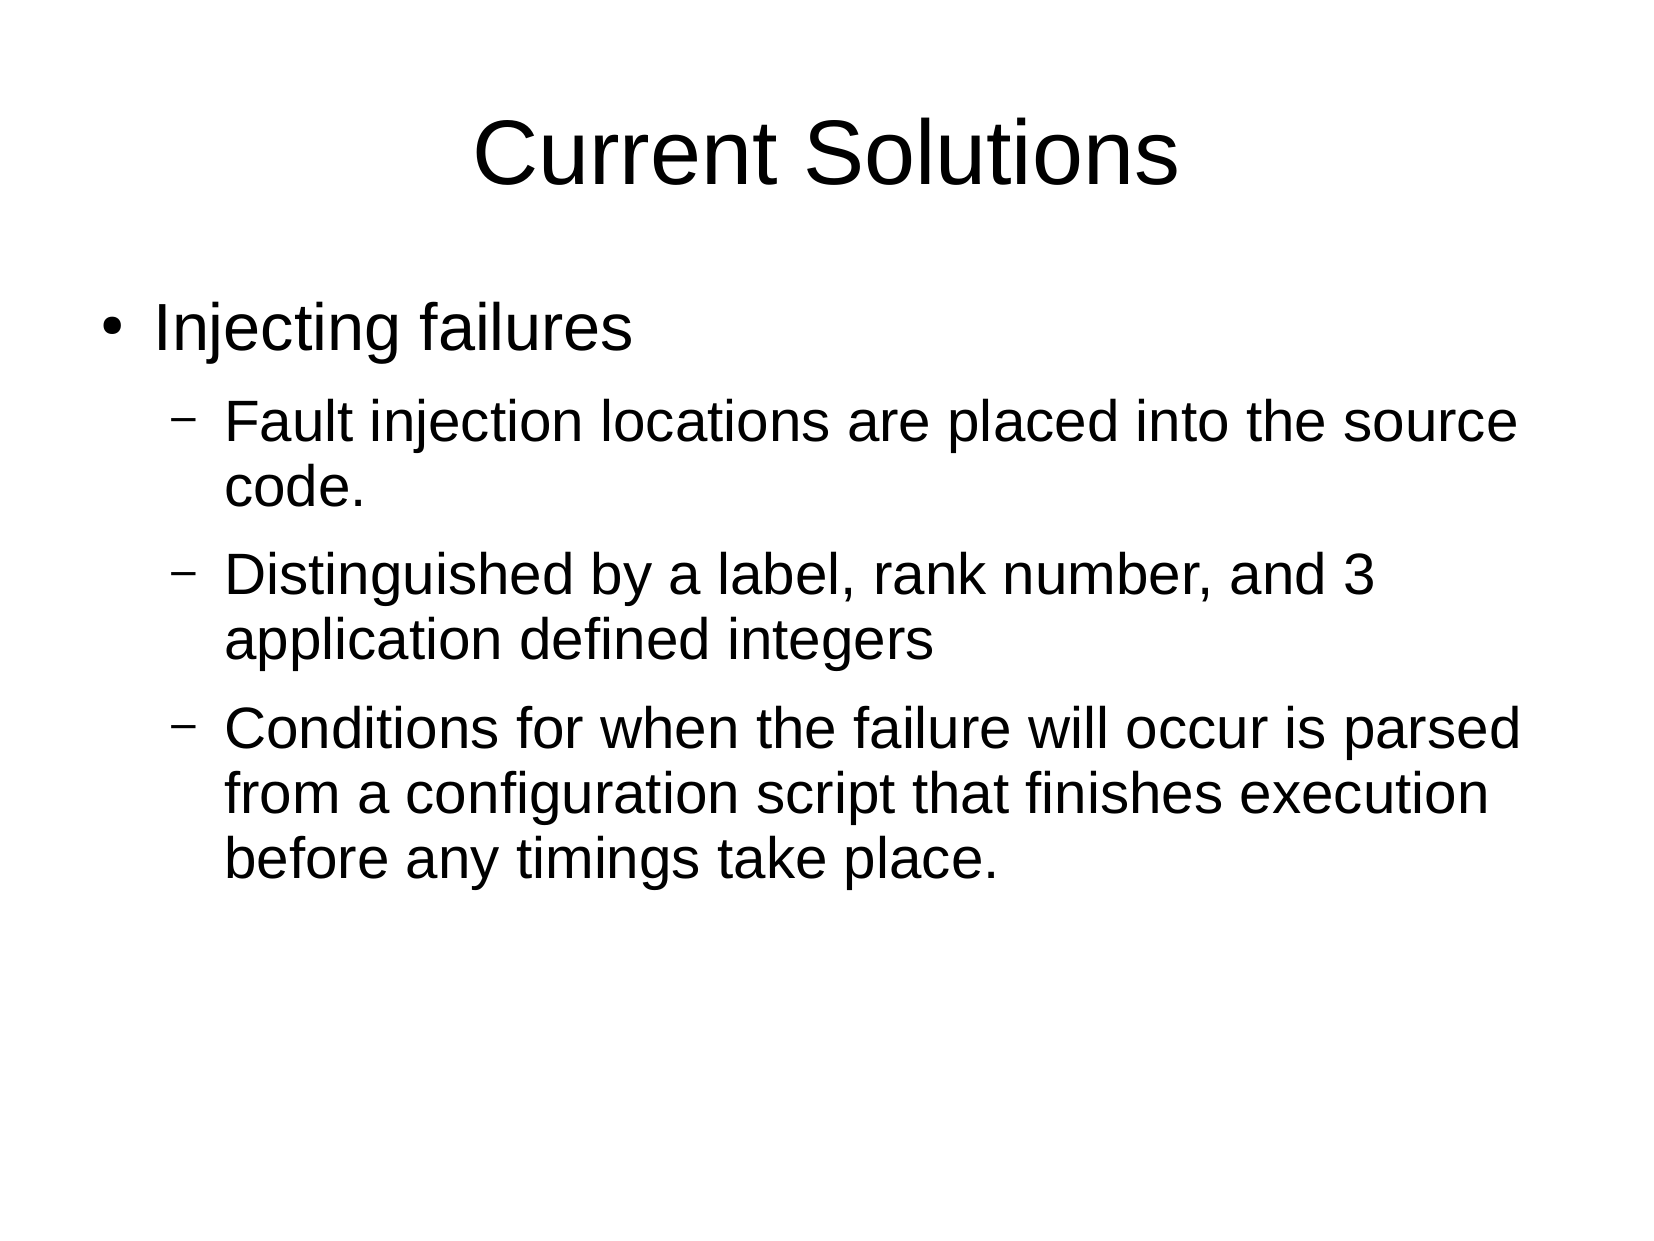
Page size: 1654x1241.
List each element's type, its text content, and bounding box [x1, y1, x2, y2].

title Current Solutions [82, 49, 1571, 257]
list Injecting failures Fault injection locations are placed into the source code. Distinguished by a label, rank number, and 3 application defined integers Conditions for when the failure will occur is parsed from a configuration script that finishes execution before any timings take place. [82, 290, 1571, 1010]
